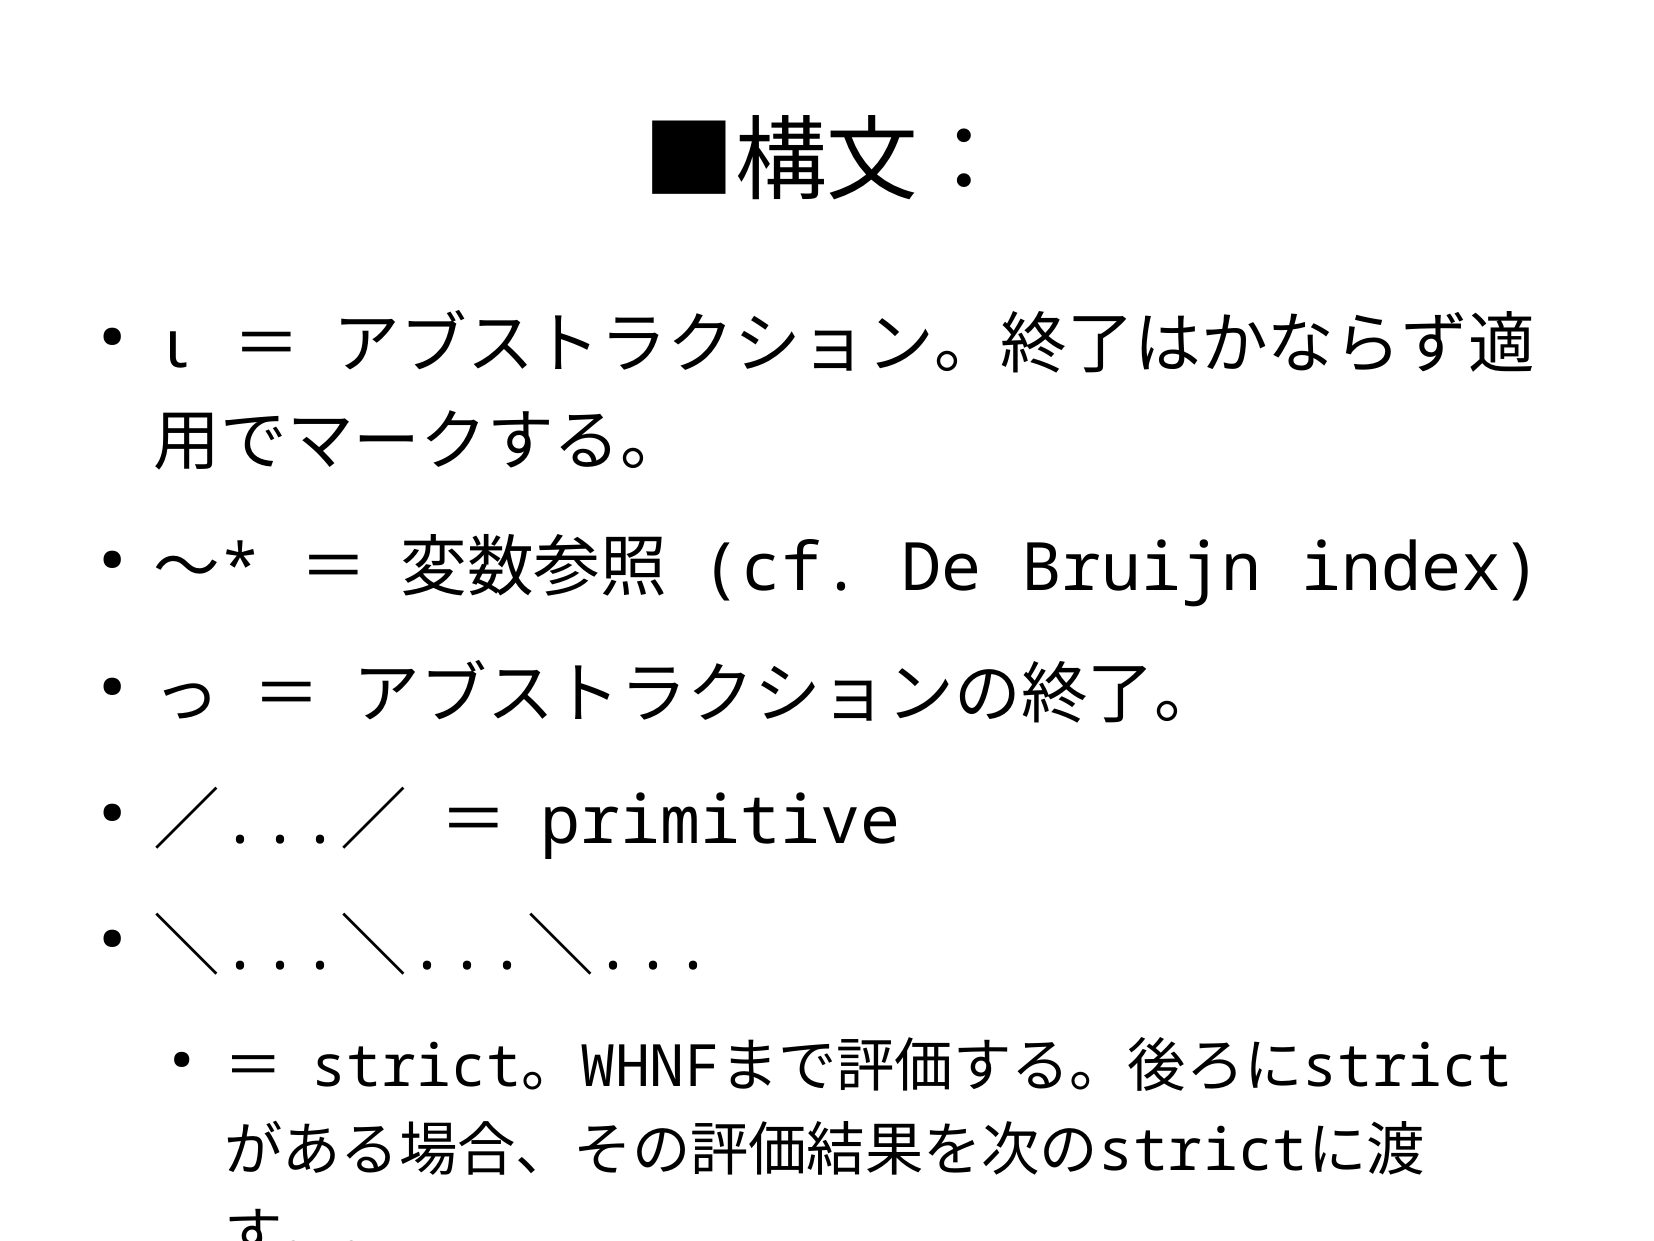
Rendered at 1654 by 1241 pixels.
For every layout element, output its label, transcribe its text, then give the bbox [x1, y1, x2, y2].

title ■構文： [82, 49, 1571, 257]
list ι ＝ アブストラクション。終了はかならず適用でマークする。 ～* ＝ 変数参照 (cf. De Bruijn index) っ ＝ アブストラクションの終了。 ／...／ ＝ primitive ＼...＼...＼... ＝ strict。WHNFまで評価する。後ろにstrictがある場合、その評価結果を次のstrictに渡す。。 ＼には暗黙のabstractionを仮定する。先頭のabstractionには超適当な値が渡される。 [82, 290, 1571, 1109]
